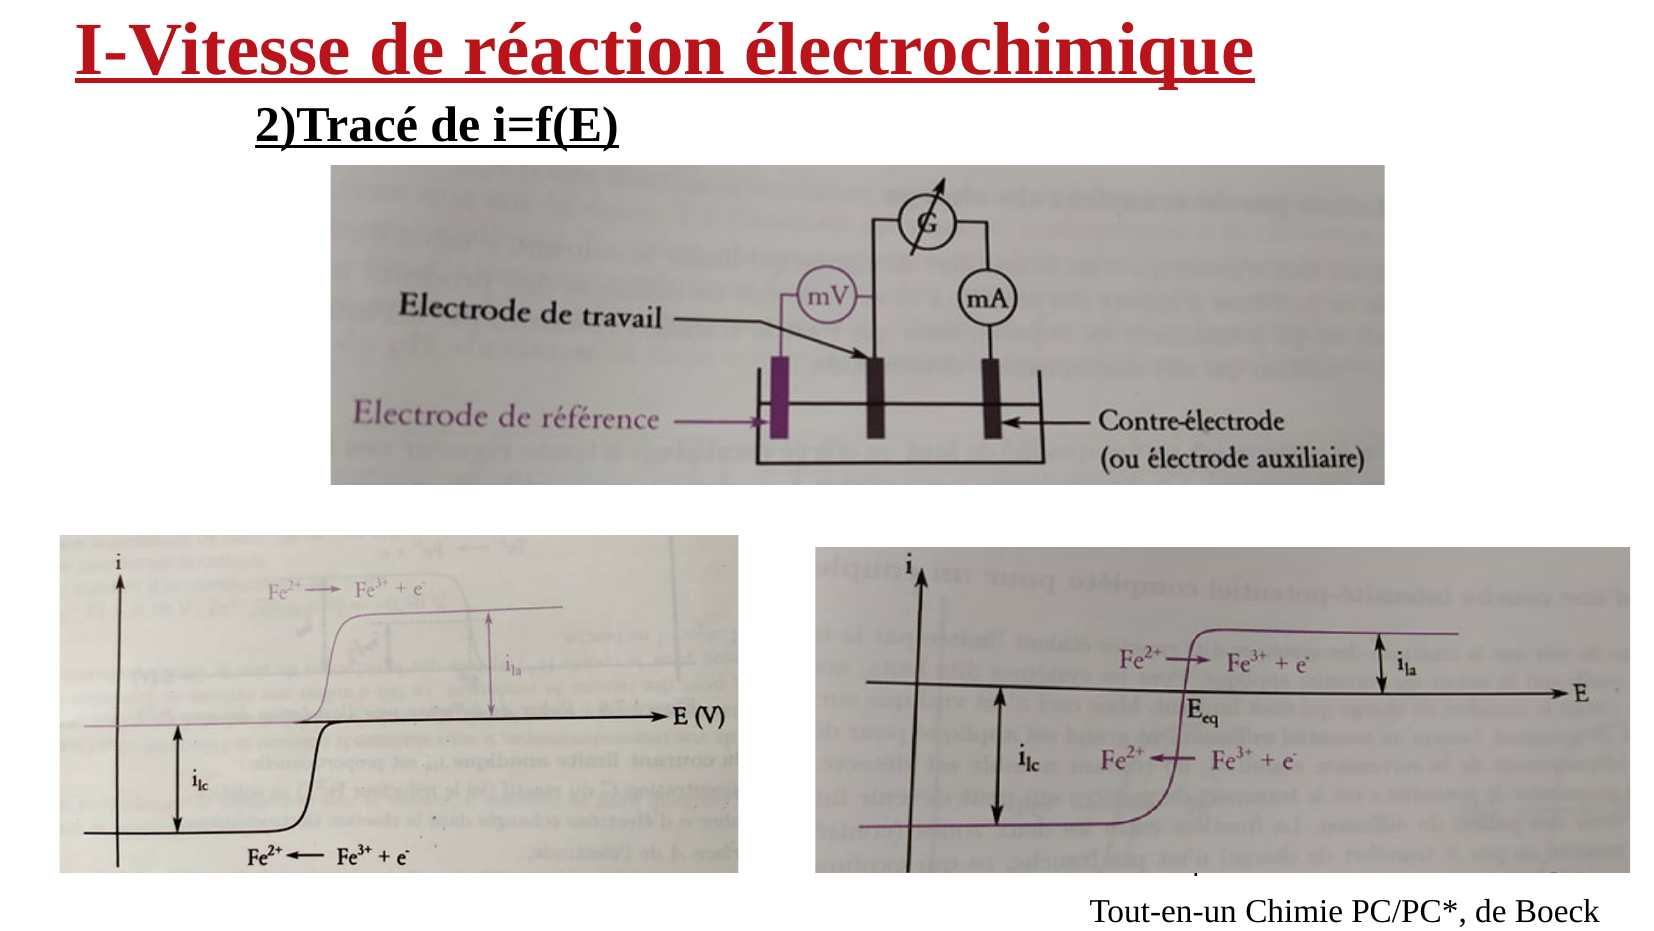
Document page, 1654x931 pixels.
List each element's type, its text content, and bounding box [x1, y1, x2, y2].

text_box [1185, 873, 1571, 885]
picture [330, 165, 1385, 485]
picture [815, 547, 1631, 873]
text_box 2)Tracé de i=f(E) [240, 90, 1430, 216]
text_box Tout-en-un Chimie PC/PC*, de Boeck [1074, 885, 1630, 931]
picture [59, 535, 739, 873]
text_box I-Vitesse de réaction électrochimique [60, 0, 1571, 181]
